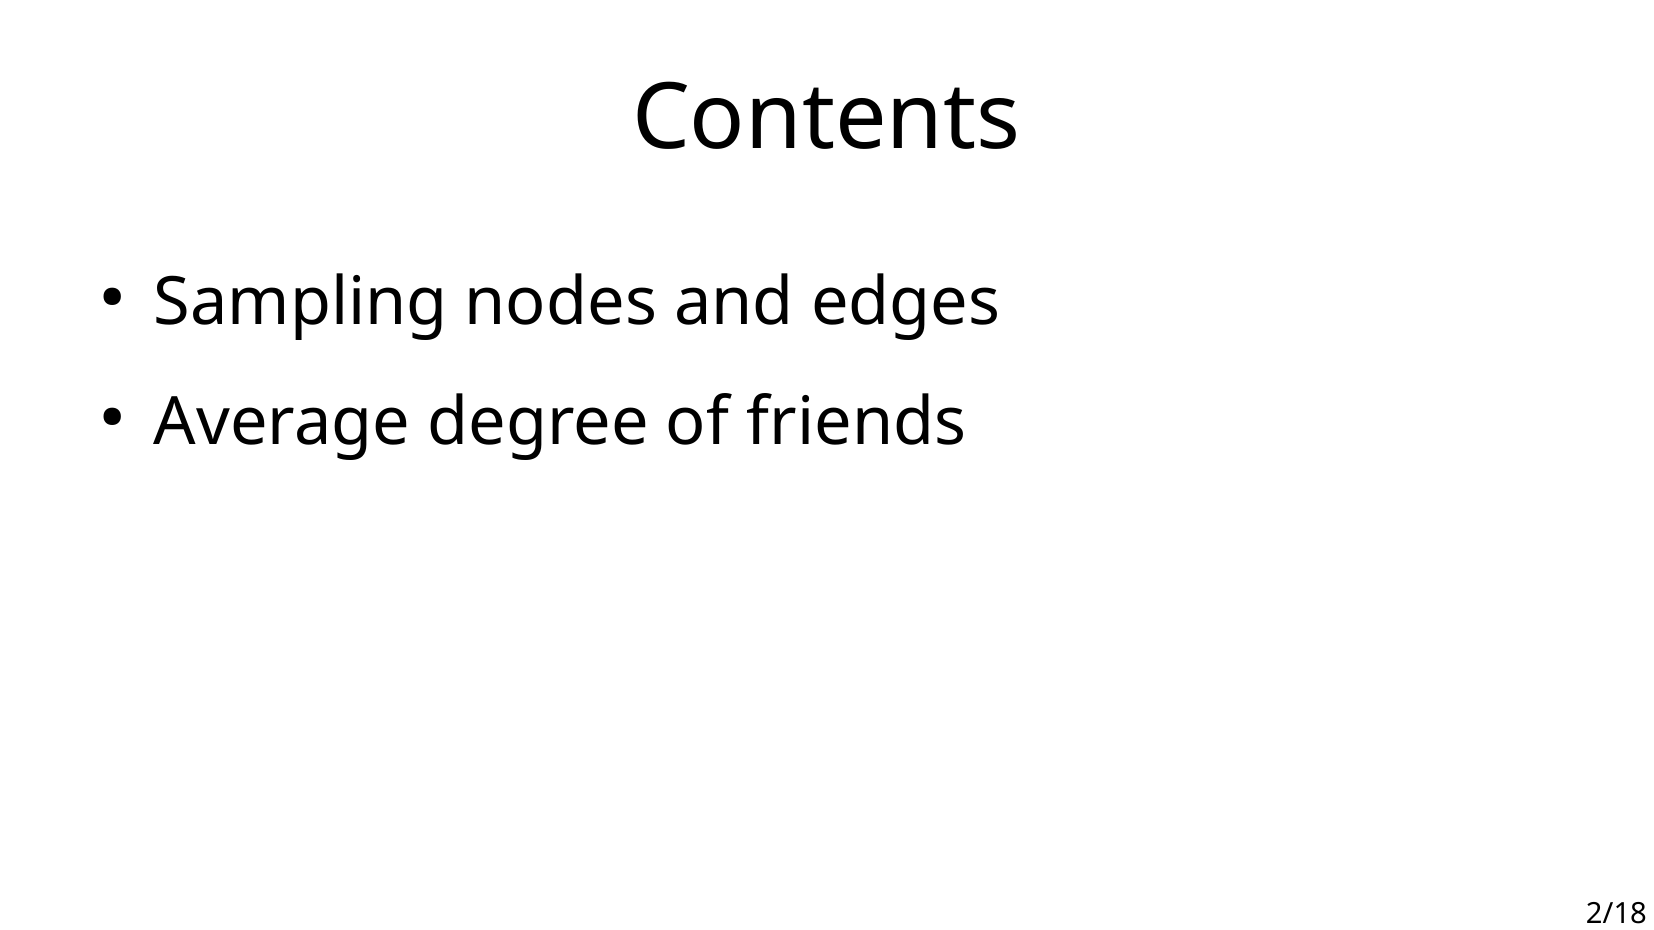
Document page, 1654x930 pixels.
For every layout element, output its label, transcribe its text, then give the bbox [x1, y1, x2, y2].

list Sampling nodes and edges Average degree of friends [82, 252, 1571, 793]
title Contents [82, 1, 1571, 225]
